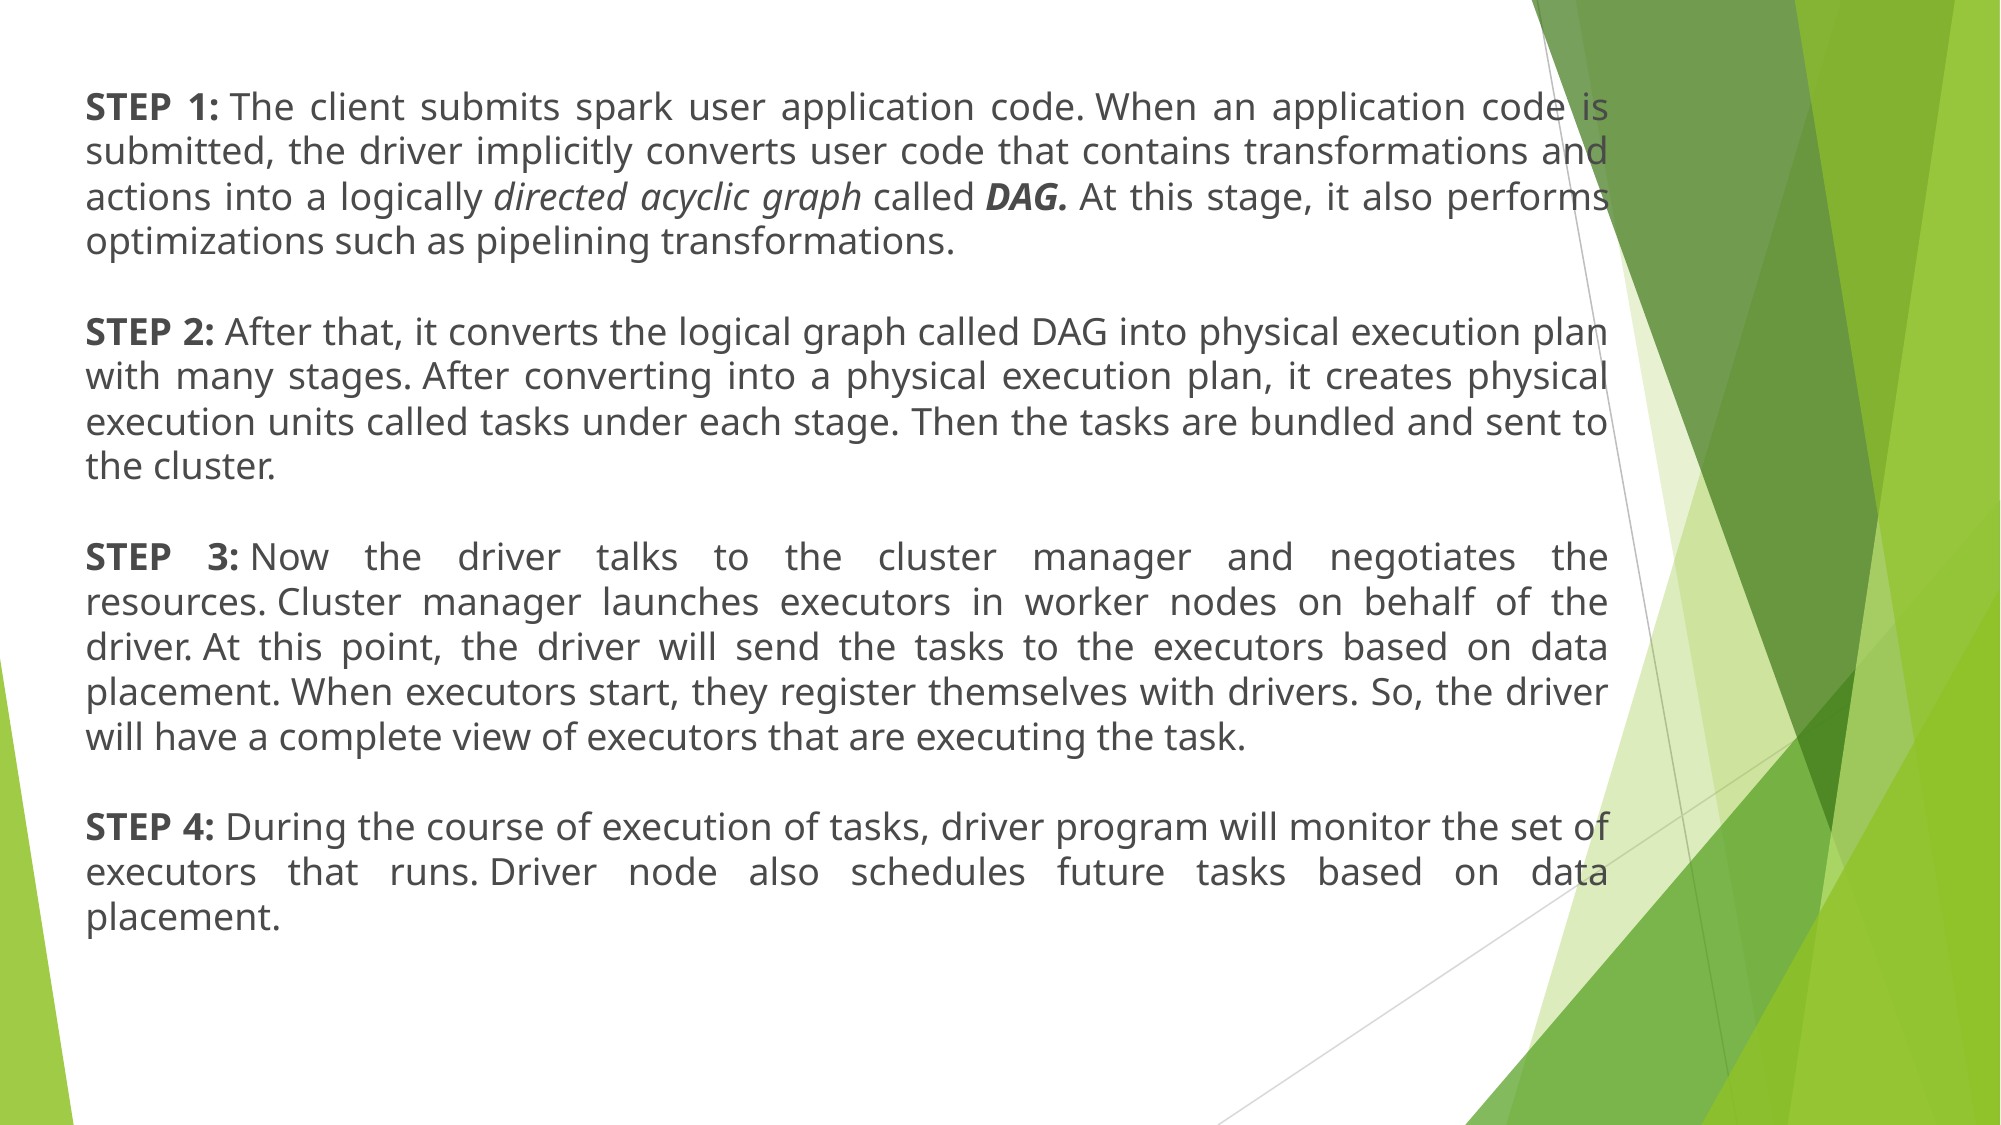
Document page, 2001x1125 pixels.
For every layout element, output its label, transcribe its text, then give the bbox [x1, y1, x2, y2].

text_box STEP 1: The client submits spark user application code. When an application code is submitted, the driver implicitly converts user code that contains transformations and actions into a logically directed acyclic graph called DAG. At this stage, it also performs optimizations such as pipelining transformations. STEP 2: After that, it converts the logical graph called DAG into physical execution plan with many stages. After converting into a physical execution plan, it creates physical execution units called tasks under each stage. Then the tasks are bundled and sent to the cluster. STEP 3: Now the driver talks to the cluster manager and negotiates the resources. Cluster manager launches executors in worker nodes on behalf of the driver. At this point, the driver will send the tasks to the executors based on data placement. When executors start, they register themselves with drivers. So, the driver will have a complete view of executors that are executing the task. STEP 4: During the course of execution of tasks, driver program will monitor the set of executors that runs. Driver node also schedules future tasks based on data placement. [70, 75, 1628, 909]
